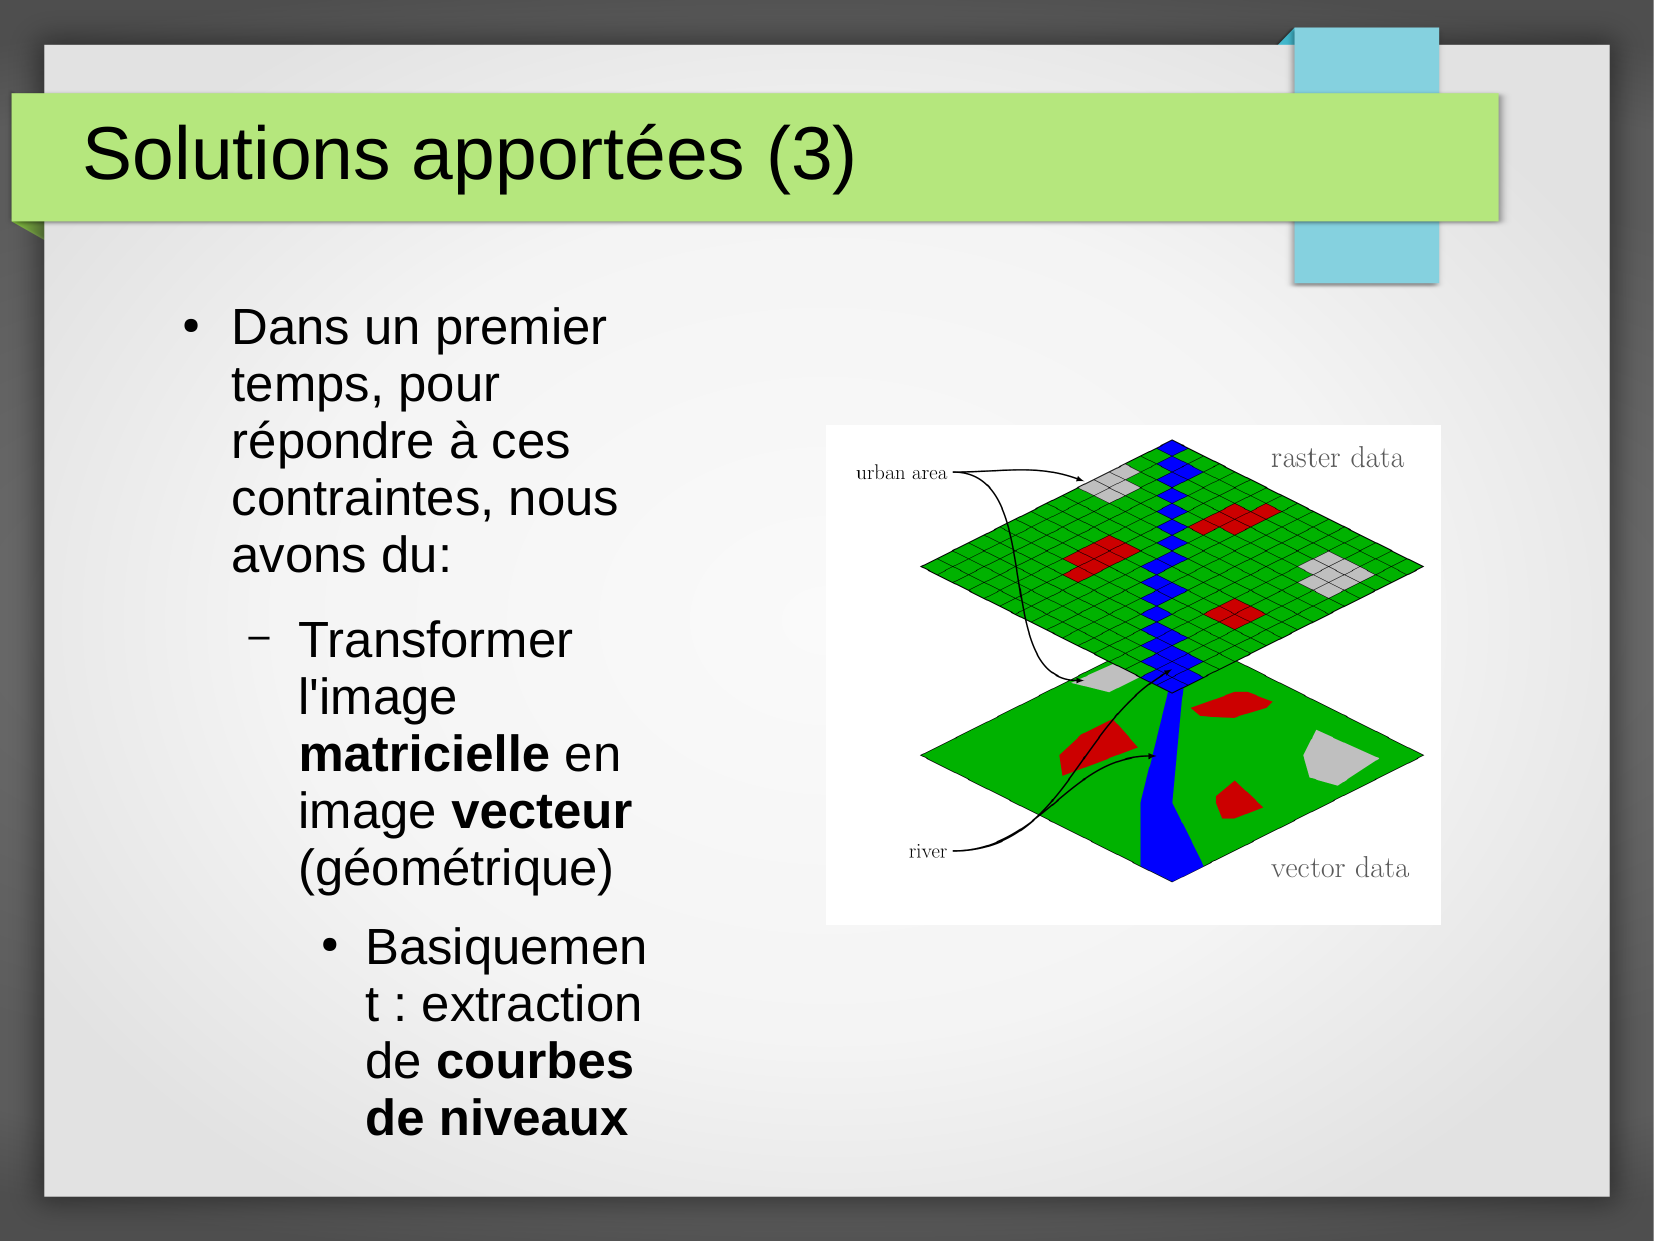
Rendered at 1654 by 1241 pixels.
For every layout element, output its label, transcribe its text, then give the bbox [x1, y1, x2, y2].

picture [0, 0, 1654, 1241]
list Dans un premier temps, pour répondre à ces contraintes, nous avons du: Transformer l'image matricielle en image vecteur (géométrique) Basiquement : extraction de courbes de niveaux [165, 298, 650, 1161]
title Solutions apportées (3) [82, 94, 1264, 213]
